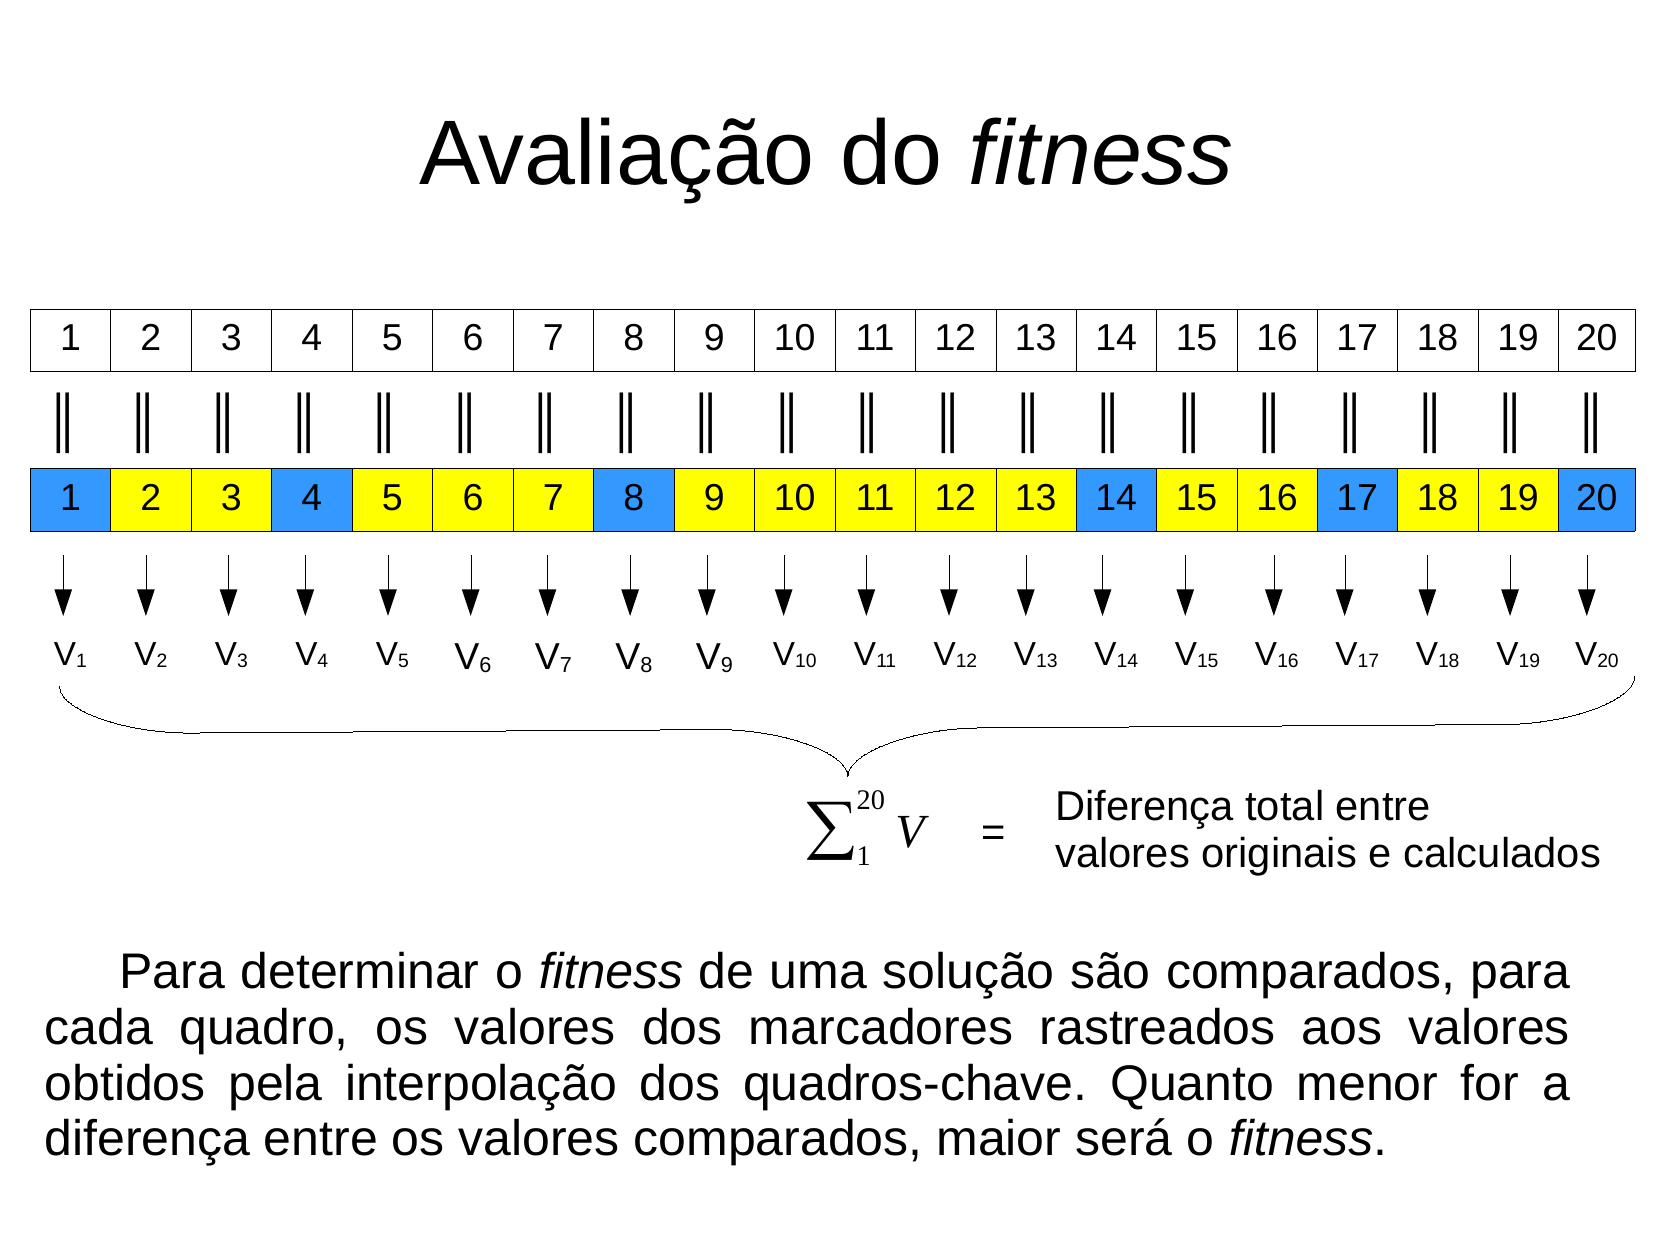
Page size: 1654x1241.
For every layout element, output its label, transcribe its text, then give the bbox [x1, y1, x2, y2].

table_header V3 [191, 628, 272, 697]
table_header ║ [30, 386, 111, 457]
table_header 3 [192, 310, 271, 371]
table_header ║ [755, 386, 835, 457]
table_header ║ [111, 386, 191, 457]
table_header 5 [353, 469, 432, 531]
table_header 14 [1077, 469, 1156, 531]
table_header ║ [1398, 386, 1478, 457]
table_header ║ [1156, 386, 1237, 457]
table_header 13 [997, 469, 1076, 531]
table_header 20 [1559, 469, 1635, 531]
table_header ║ [1317, 386, 1398, 457]
table_header 8 [594, 310, 674, 371]
table_header 10 [755, 469, 835, 531]
table_header ║ [513, 386, 594, 457]
table_header V9 [674, 628, 755, 697]
table_header ║ [996, 386, 1076, 457]
table_header 6 [433, 310, 513, 371]
table_header 11 [836, 310, 915, 371]
table_header V6 [433, 628, 513, 697]
table_header 13 [997, 310, 1076, 371]
table_header ║ [835, 386, 915, 457]
table_header ║ [1478, 386, 1558, 457]
text_box Para determinar o fitness de uma solução são comparados, para cada quadro, os valores dos marcadores rastreados aos valores obtidos pela interpolação dos quadros-chave. Quanto menor for a diferença entre os valores comparados, maior será o fitness. [30, 935, 1636, 1206]
table_header V5 [352, 628, 433, 697]
table_header 8 [594, 469, 674, 531]
table_header V14 [1076, 628, 1156, 697]
table_header 16 [1238, 310, 1317, 371]
chart [791, 782, 944, 873]
table_header V20 [1558, 628, 1635, 697]
table_header V12 [915, 628, 996, 697]
table_header 2 [111, 469, 191, 531]
table_header V15 [1156, 628, 1237, 697]
table_header 14 [1077, 310, 1156, 371]
table_header 9 [675, 310, 754, 371]
table_header 5 [353, 310, 432, 371]
table_header 12 [916, 469, 996, 531]
table_header ║ [1558, 386, 1635, 457]
table_header V8 [594, 628, 674, 697]
table_header 3 [192, 469, 271, 531]
title Avaliação do fitness [82, 49, 1571, 257]
table_header ║ [191, 386, 272, 457]
table_header ║ [1076, 386, 1156, 457]
table_header V19 [1478, 628, 1558, 697]
table_header 16 [1238, 469, 1317, 531]
table_header V2 [111, 628, 191, 697]
table_header V1 [30, 628, 111, 697]
table_header 11 [836, 469, 915, 531]
table_header ║ [594, 386, 674, 457]
table_header 7 [514, 469, 593, 531]
text_box Diferença total entre valores originais e calculados [1040, 775, 1617, 885]
table_header 4 [272, 469, 352, 531]
table_header ║ [433, 386, 513, 457]
table_header 17 [1318, 310, 1397, 371]
table_header V16 [1237, 628, 1317, 697]
table_header V11 [835, 628, 915, 697]
table_header V17 [1317, 628, 1398, 697]
table_header 4 [272, 310, 352, 371]
table_header 20 [1559, 310, 1635, 371]
table_header 1 [31, 469, 110, 531]
table_header 7 [514, 310, 593, 371]
table_header ║ [272, 386, 352, 457]
table_header 19 [1479, 310, 1558, 371]
table_header 18 [1398, 469, 1478, 531]
table_header 9 [675, 469, 754, 531]
table_header ║ [1237, 386, 1317, 457]
table_header 15 [1157, 469, 1237, 531]
table_header ║ [352, 386, 433, 457]
table_header V13 [996, 628, 1076, 697]
table_header 12 [916, 310, 996, 371]
table_header 19 [1479, 469, 1558, 531]
table_header V4 [272, 628, 352, 697]
table_header V7 [513, 628, 594, 697]
text_box = [967, 800, 1043, 863]
table_header 15 [1157, 310, 1237, 371]
table_header 1 [31, 310, 110, 371]
table_header V10 [755, 628, 835, 697]
table_header 10 [755, 310, 835, 371]
table_header V18 [1398, 628, 1478, 697]
table_header ║ [674, 386, 755, 457]
table_header 2 [111, 310, 191, 371]
table_header 6 [433, 469, 513, 531]
table_header 18 [1398, 310, 1478, 371]
table_header ║ [915, 386, 996, 457]
table_header 17 [1318, 469, 1397, 531]
